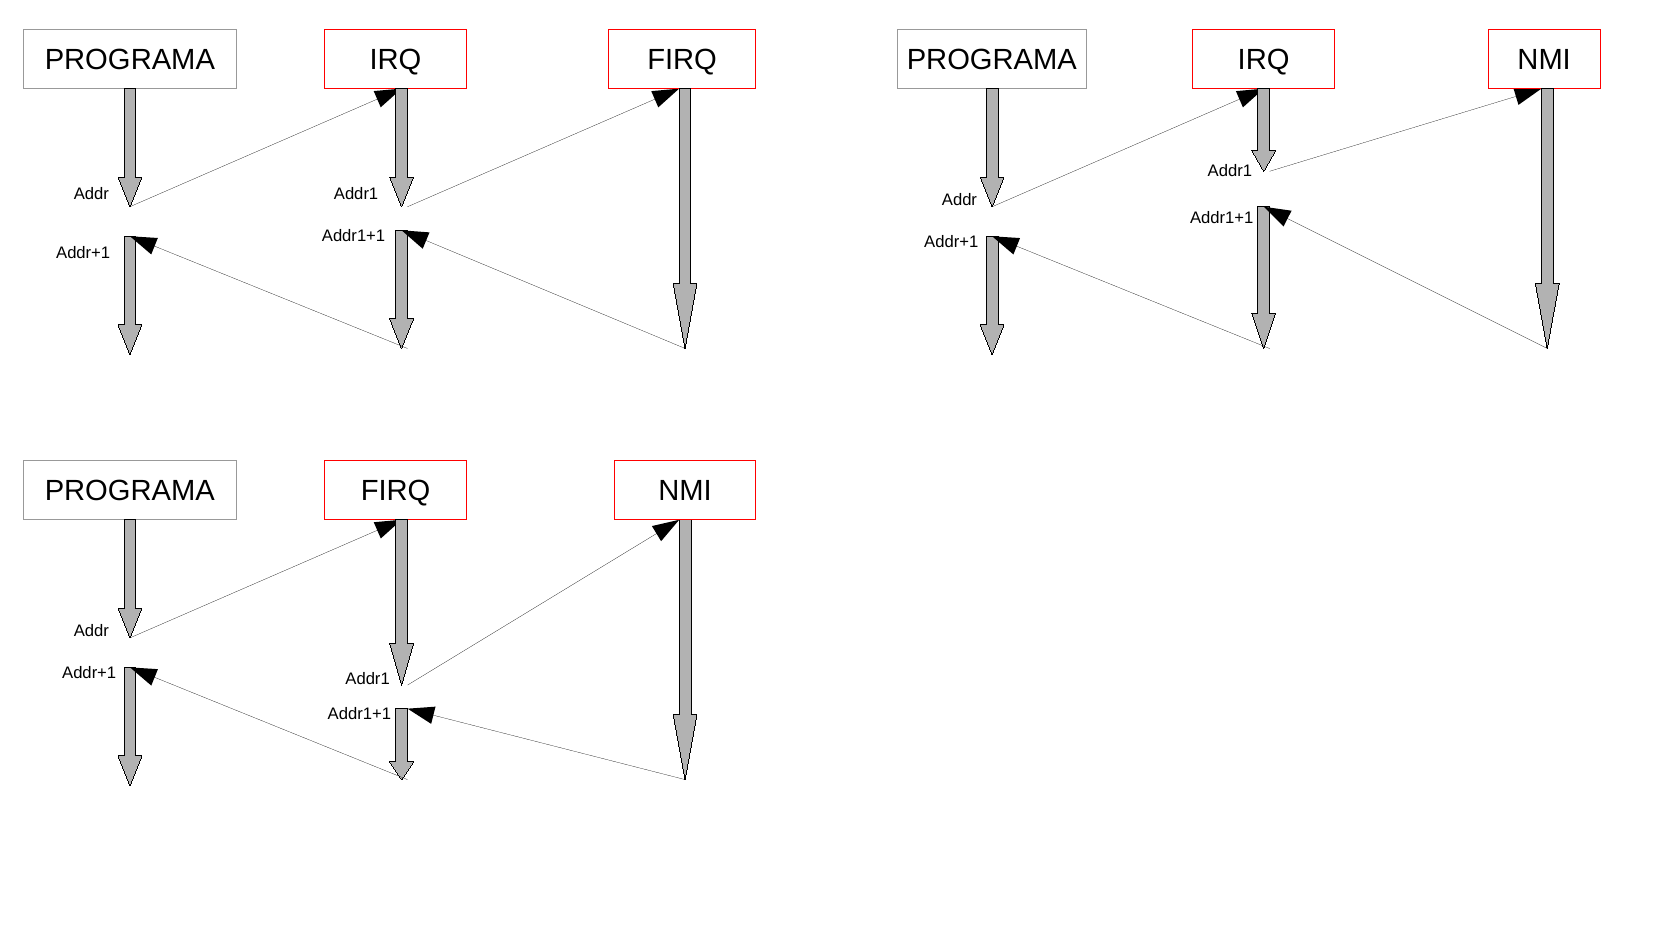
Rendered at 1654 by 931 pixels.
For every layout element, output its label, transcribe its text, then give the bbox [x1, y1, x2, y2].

text_box NMI [1488, 29, 1601, 89]
text_box [118, 690, 142, 786]
text_box [395, 88, 414, 206]
text_box FIRQ [608, 29, 756, 89]
text_box PROGRAMA [23, 29, 237, 89]
text_box [389, 519, 414, 661]
text_box [1251, 235, 1276, 346]
text_box Addr [59, 614, 130, 648]
text_box PROGRAMA [897, 29, 1087, 89]
text_box [124, 88, 142, 206]
text_box [118, 519, 142, 637]
text_box [118, 270, 142, 355]
text_box Addr1 [330, 661, 414, 696]
text_box NMI [614, 460, 756, 520]
text_box Addr1+1 [312, 697, 408, 731]
text_box [673, 520, 697, 779]
text_box [389, 232, 414, 346]
text_box [1535, 88, 1560, 348]
text_box Addr [59, 177, 130, 211]
text_box Addr1+1 [1175, 200, 1270, 235]
text_box [980, 88, 1004, 190]
text_box Addr1 [1192, 153, 1276, 188]
text_box Addr+1 [41, 236, 136, 270]
text_box IRQ [324, 29, 467, 89]
text_box Addr+1 [909, 224, 1004, 259]
text_box Addr [927, 183, 999, 217]
text_box [980, 259, 1004, 355]
text_box [673, 88, 697, 348]
text_box IRQ [1192, 29, 1335, 89]
text_box [1251, 88, 1276, 153]
text_box Addr1 [318, 177, 402, 211]
text_box PROGRAMA [23, 460, 237, 520]
text_box Addr+1 [47, 655, 142, 690]
text_box Addr1+1 [307, 218, 402, 253]
text_box FIRQ [324, 460, 467, 520]
text_box [389, 731, 414, 777]
